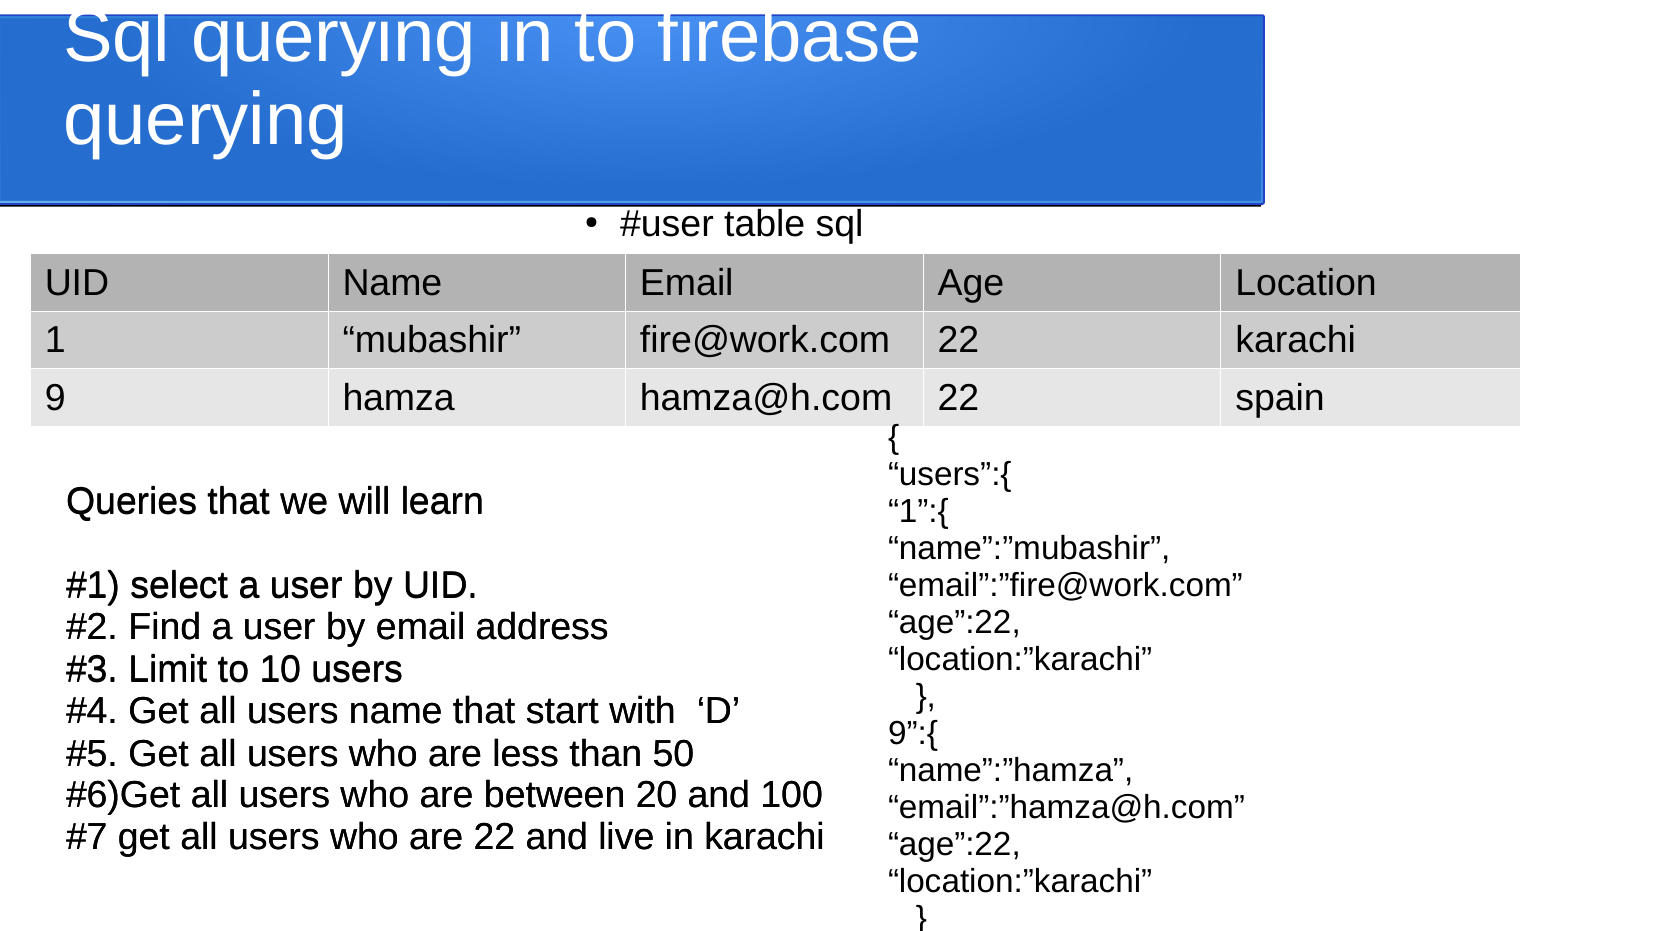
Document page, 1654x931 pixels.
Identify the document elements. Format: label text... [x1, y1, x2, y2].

table_header Age [924, 254, 1220, 311]
table_header Email [626, 254, 923, 311]
table_cell hamza@h.com [626, 369, 923, 426]
table_cell “mubashir” [329, 312, 625, 368]
table_header Name [329, 254, 625, 311]
text_box #user table sql [570, 195, 889, 246]
table_cell 9 [31, 369, 328, 426]
text_box Queries that we will learn #1) select a user by UID. #2. Find a user by email address #3. Limit to 10 users #4. Get all users name that start with ‘D’ #5. Get all users who are less than 50 #6)Get all users who are between 20 and 100 #7 get all users who are 22 and live in karachi [51, 472, 841, 841]
table_header Location [1221, 254, 1520, 311]
table_cell fire@work.com [626, 312, 923, 368]
table_cell hamza [329, 369, 625, 426]
table_cell 22 [924, 312, 1220, 368]
title Sql querying in to firebase querying [63, 0, 1216, 154]
table_cell spain [1221, 369, 1520, 411]
table_cell 1 [31, 312, 328, 368]
table_cell 22 [924, 369, 1220, 411]
table_header UID [31, 254, 328, 311]
table_cell spain [1260, 392, 1270, 408]
text_box { “users”:{ “1”:{ “name”:”mubashir”, “email”:”fire@work.com” “age”:22, “location:”karachi” }, 9”:{ “name”:”hamza”, “email”:”hamza@h.com” “age”:22, “location:”karachi” } } } [873, 411, 1561, 927]
table_cell karachi [1221, 312, 1520, 368]
